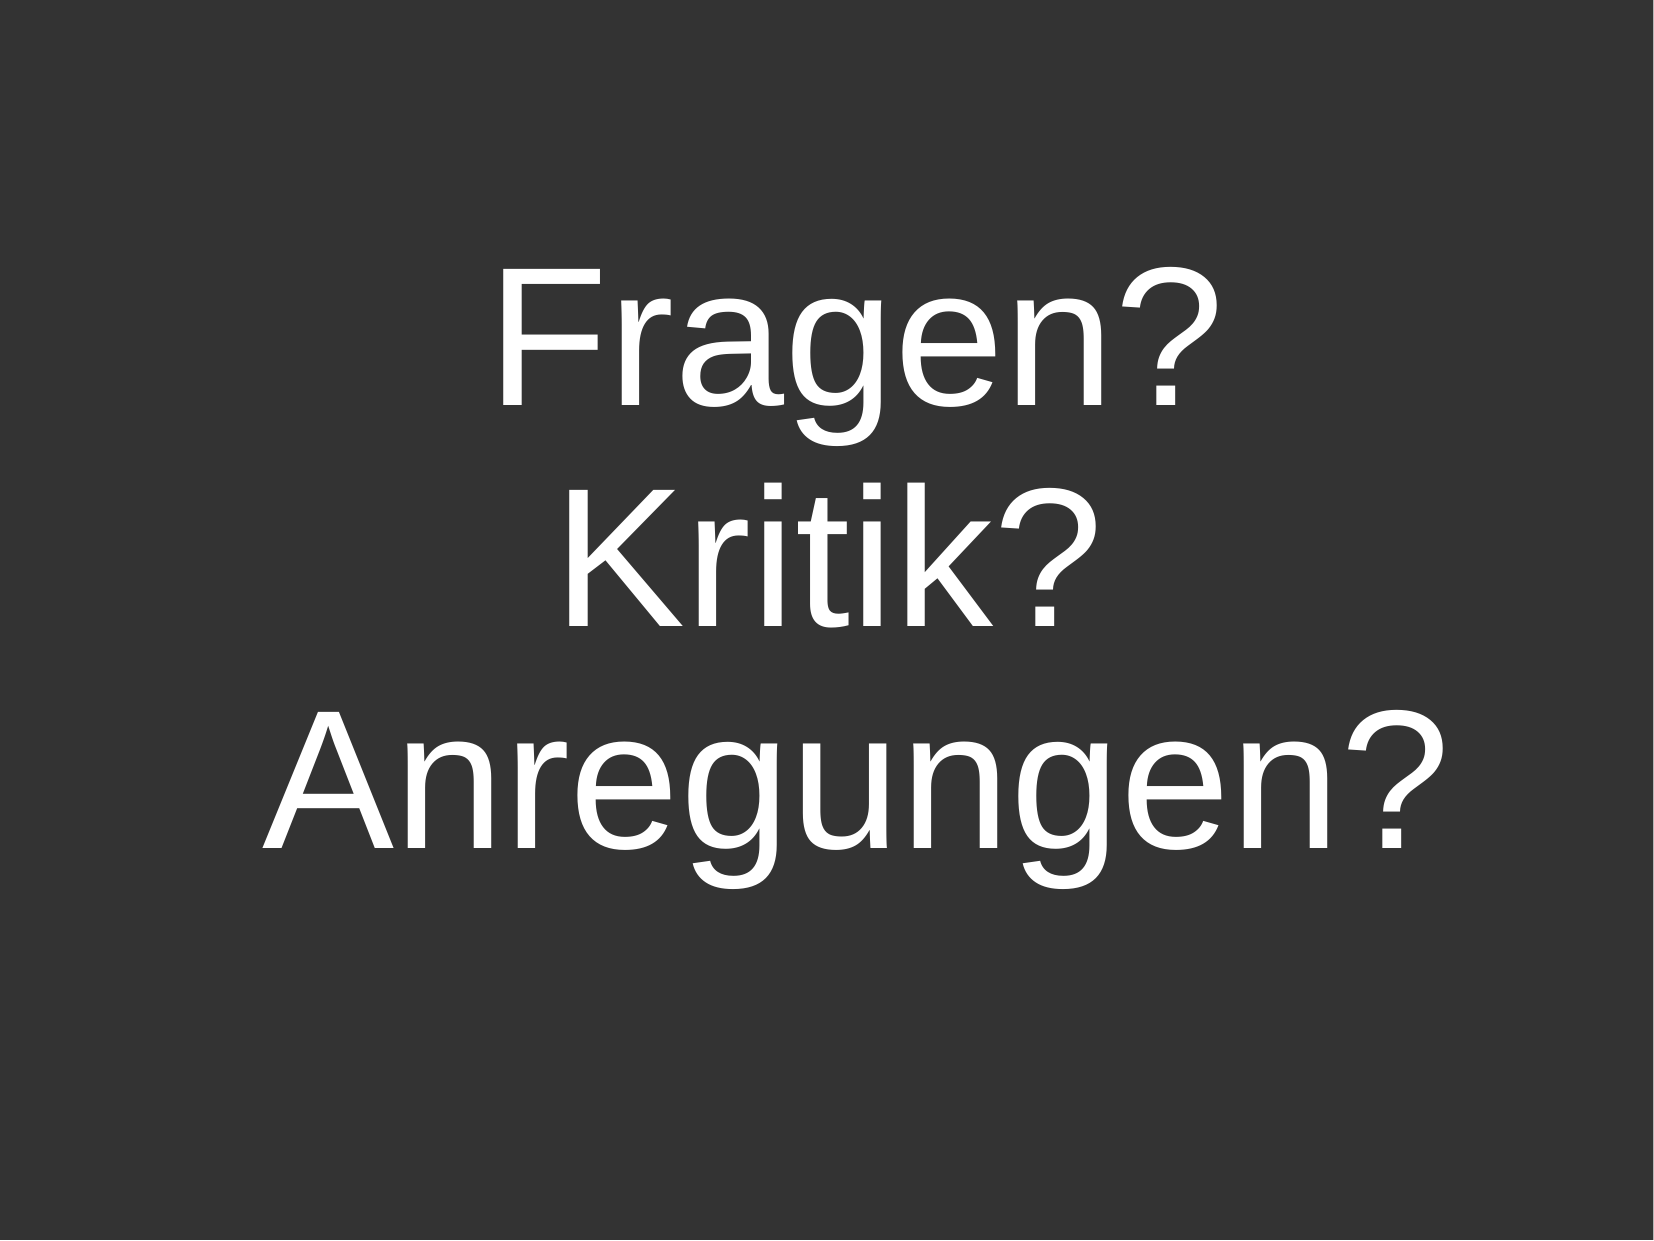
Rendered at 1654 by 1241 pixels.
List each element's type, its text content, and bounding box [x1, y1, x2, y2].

text_box Fragen? Kritik? Anregungen? [212, 218, 1501, 898]
